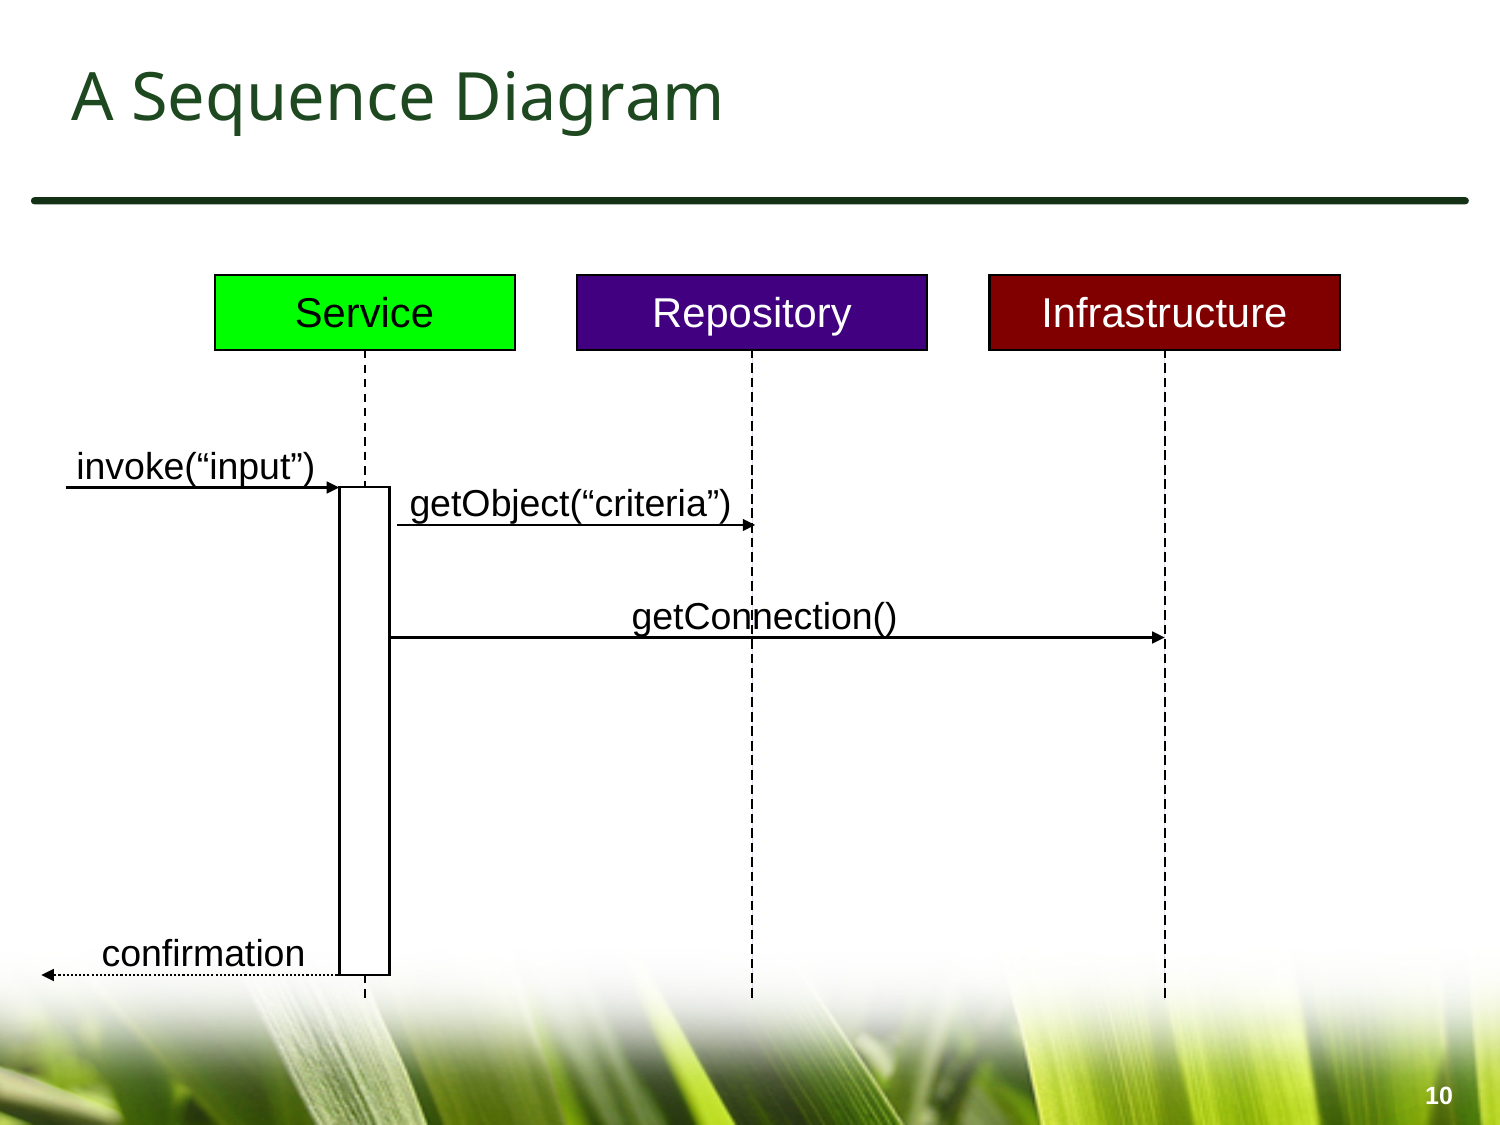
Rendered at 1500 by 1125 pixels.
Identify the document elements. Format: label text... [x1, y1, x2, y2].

title A Sequence Diagram [56, 13, 1089, 176]
text_box [339, 487, 390, 975]
text_box Service [214, 275, 515, 351]
text_box invoke(“input”) [39, 437, 353, 495]
text_box Repository [577, 275, 928, 351]
text_box getObject(“criteria”) [364, 474, 778, 533]
text_box getConnection() [552, 587, 978, 645]
text_box Infrastructure [989, 275, 1340, 351]
picture [0, 944, 1500, 1125]
text_box confirmation [86, 924, 321, 983]
